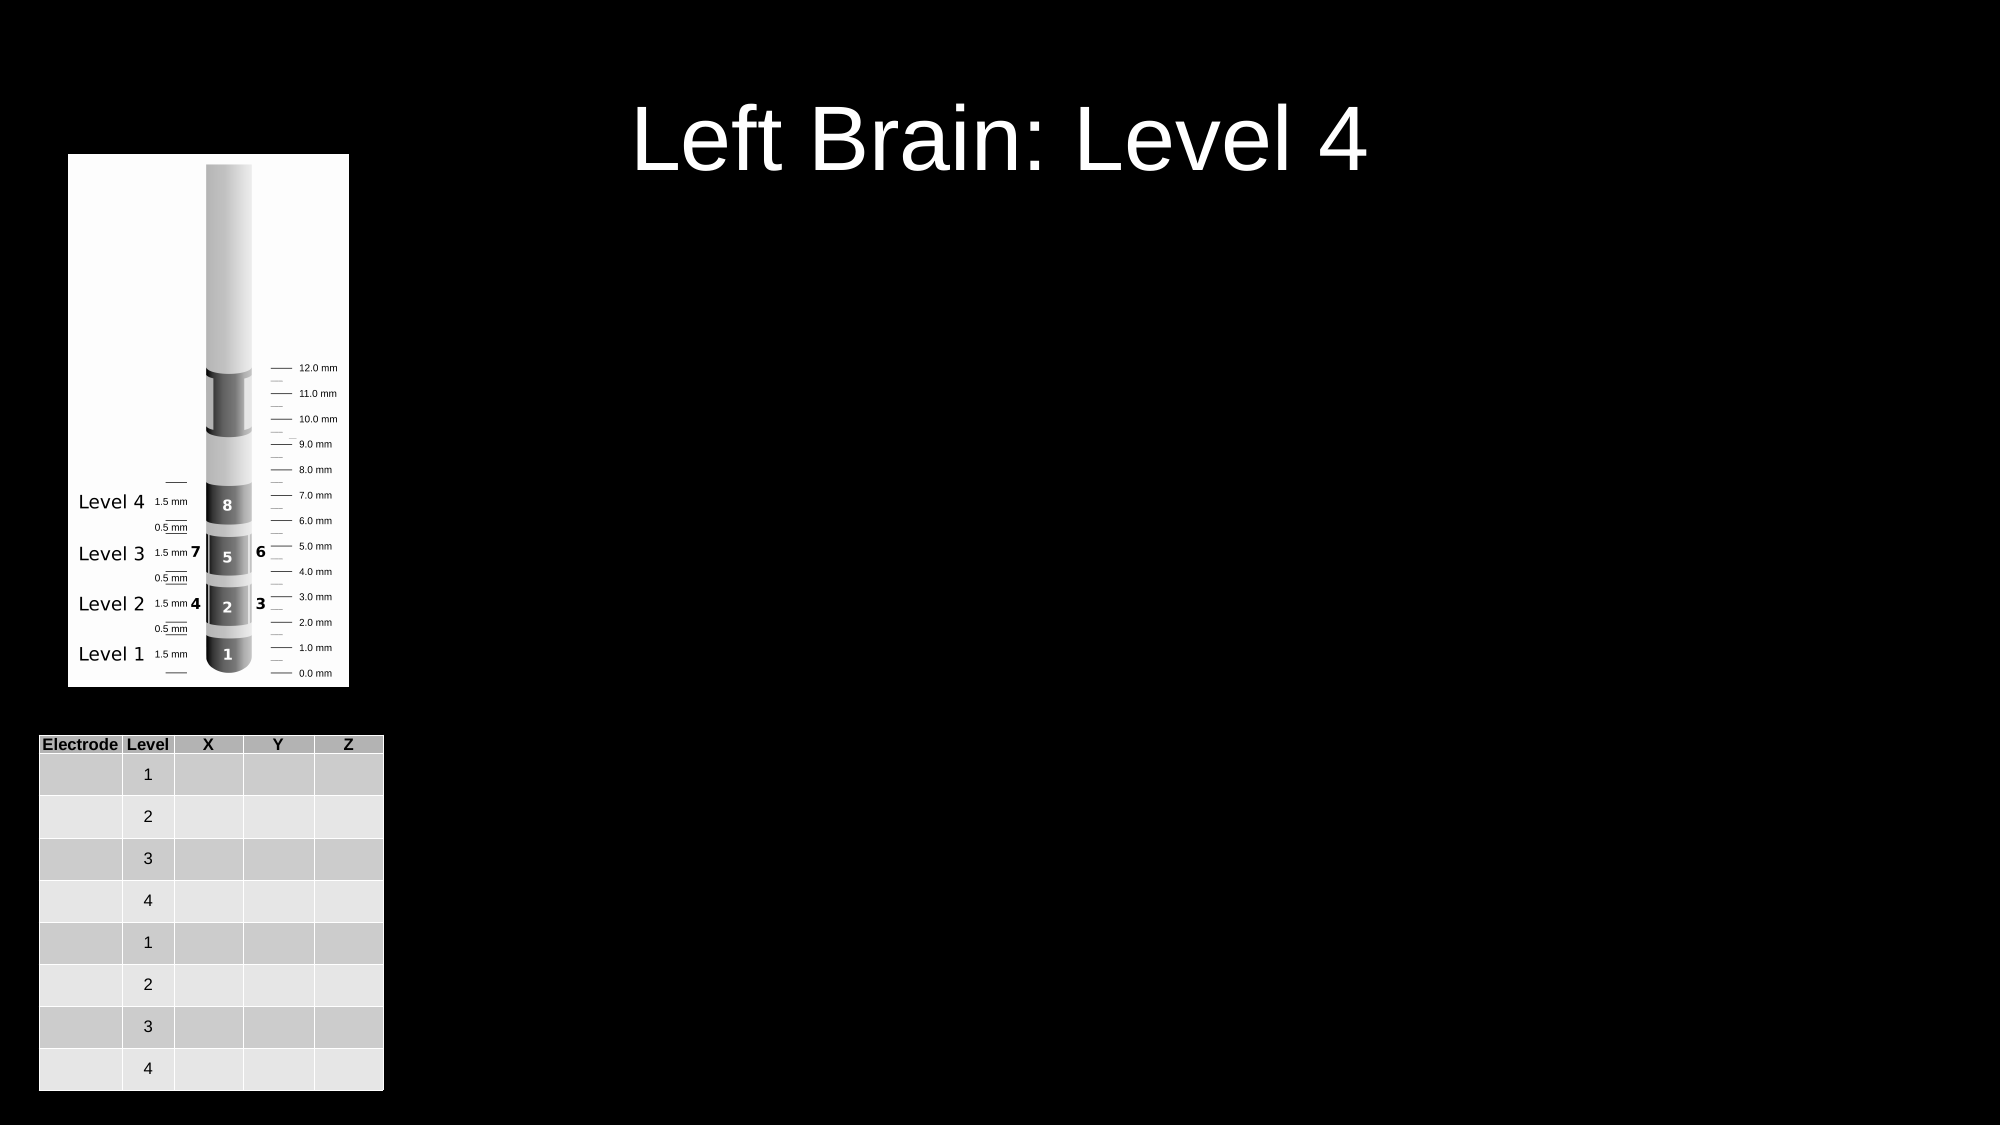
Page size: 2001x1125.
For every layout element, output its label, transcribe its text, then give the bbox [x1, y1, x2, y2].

table_cell [244, 839, 314, 880]
table_cell [40, 881, 122, 922]
table_cell [315, 965, 383, 1006]
table_cell [175, 881, 243, 922]
table_cell [315, 1007, 383, 1048]
table_cell [175, 965, 243, 1006]
table_cell [315, 796, 383, 838]
table_cell [244, 965, 314, 1006]
table_cell [315, 881, 383, 922]
table_cell [40, 796, 122, 838]
table_cell [175, 839, 243, 880]
table_cell [244, 881, 314, 922]
table_cell [244, 1007, 314, 1048]
table_cell [40, 1049, 122, 1090]
table_cell [315, 754, 383, 795]
table_header X [175, 736, 243, 753]
table_header Electrode [40, 736, 122, 753]
table_header Y [244, 736, 314, 753]
table_cell 1 [123, 754, 174, 795]
table_cell 2 [123, 965, 174, 1006]
table_cell [244, 754, 314, 795]
picture [68, 154, 349, 687]
table_cell [244, 796, 314, 838]
table_cell [40, 923, 122, 964]
table_cell 4 [123, 1049, 174, 1090]
table_cell [40, 965, 122, 1006]
table_cell [315, 923, 383, 964]
table_cell [175, 796, 243, 838]
title Left Brain: Level 4 [99, 44, 1900, 233]
table_cell [244, 1049, 314, 1090]
table_cell [40, 839, 122, 880]
table_cell [40, 754, 122, 795]
table_header Level [123, 736, 174, 753]
table_cell [175, 754, 243, 795]
table_cell 1 [123, 923, 174, 964]
table_cell [175, 923, 243, 964]
table_cell [175, 1049, 243, 1090]
table_cell 4 [123, 881, 174, 922]
table_cell [315, 1049, 383, 1090]
table_header Z [315, 736, 383, 753]
table_cell [244, 923, 314, 964]
table_cell 2 [123, 796, 174, 838]
table_cell [40, 1007, 122, 1048]
table_cell 3 [123, 1007, 174, 1048]
table_cell [315, 839, 383, 880]
table_cell 3 [123, 839, 174, 880]
table_cell [175, 1007, 243, 1048]
